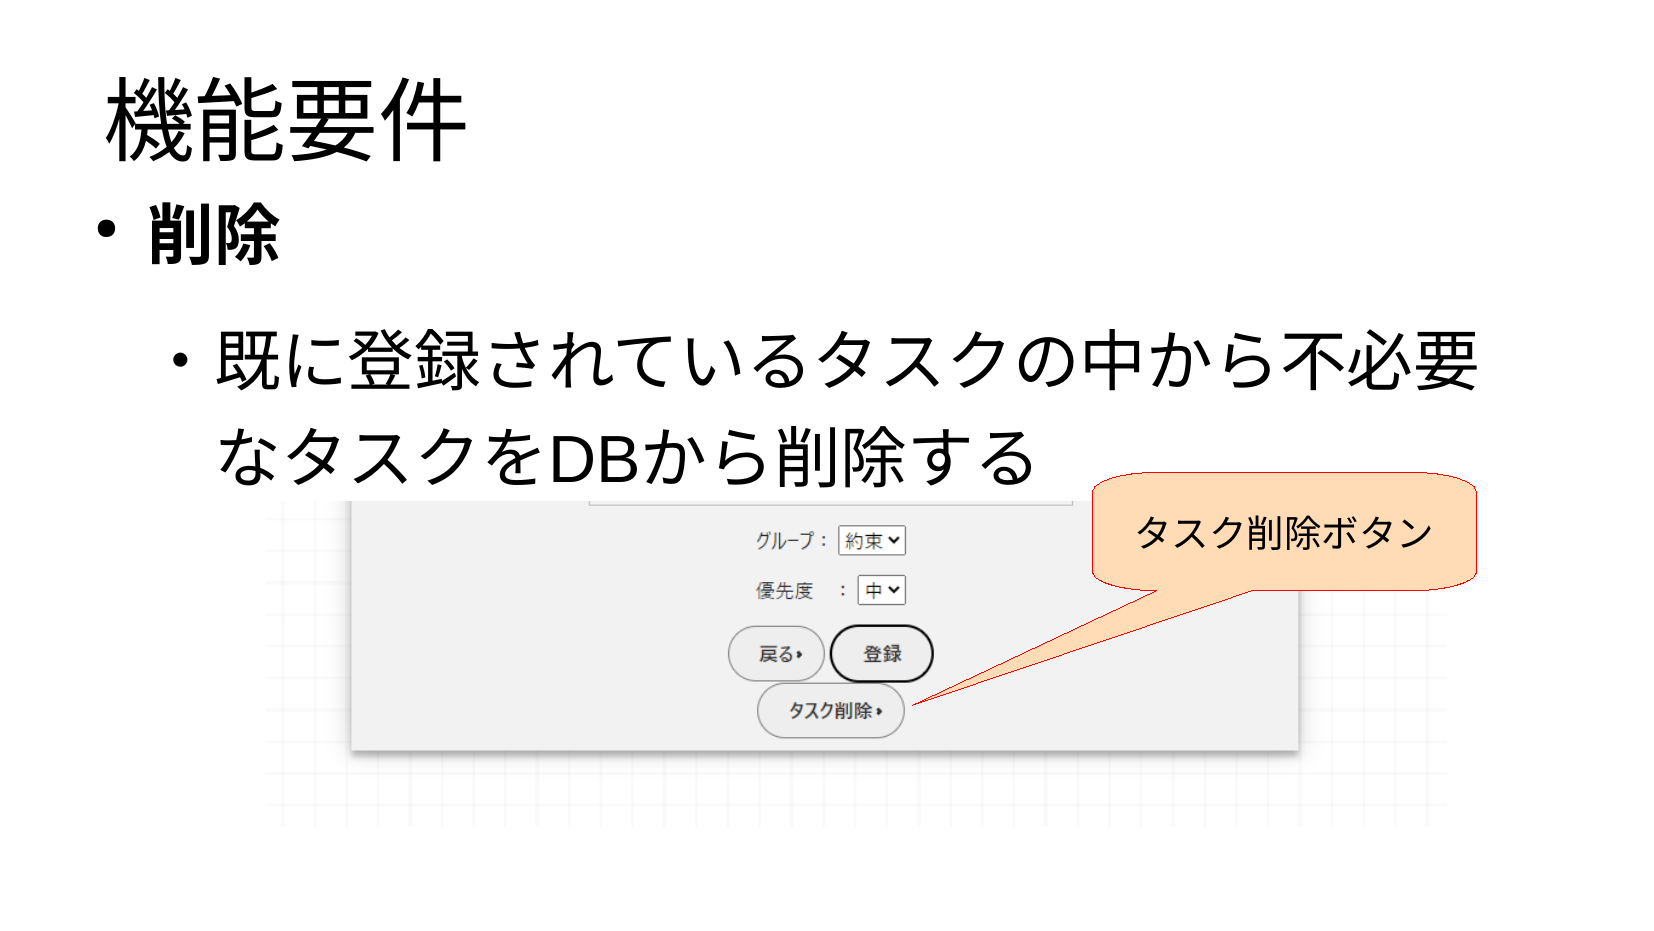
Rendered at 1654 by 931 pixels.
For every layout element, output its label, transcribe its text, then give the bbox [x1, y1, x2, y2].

title 機能要件 [82, 37, 1571, 193]
text_box タスク削除ボタン [912, 472, 1477, 706]
list 削除 ・既に登録されているタスクの中から不必要 なタスクをDBから削除する [76, 182, 1530, 722]
picture [265, 501, 1447, 827]
